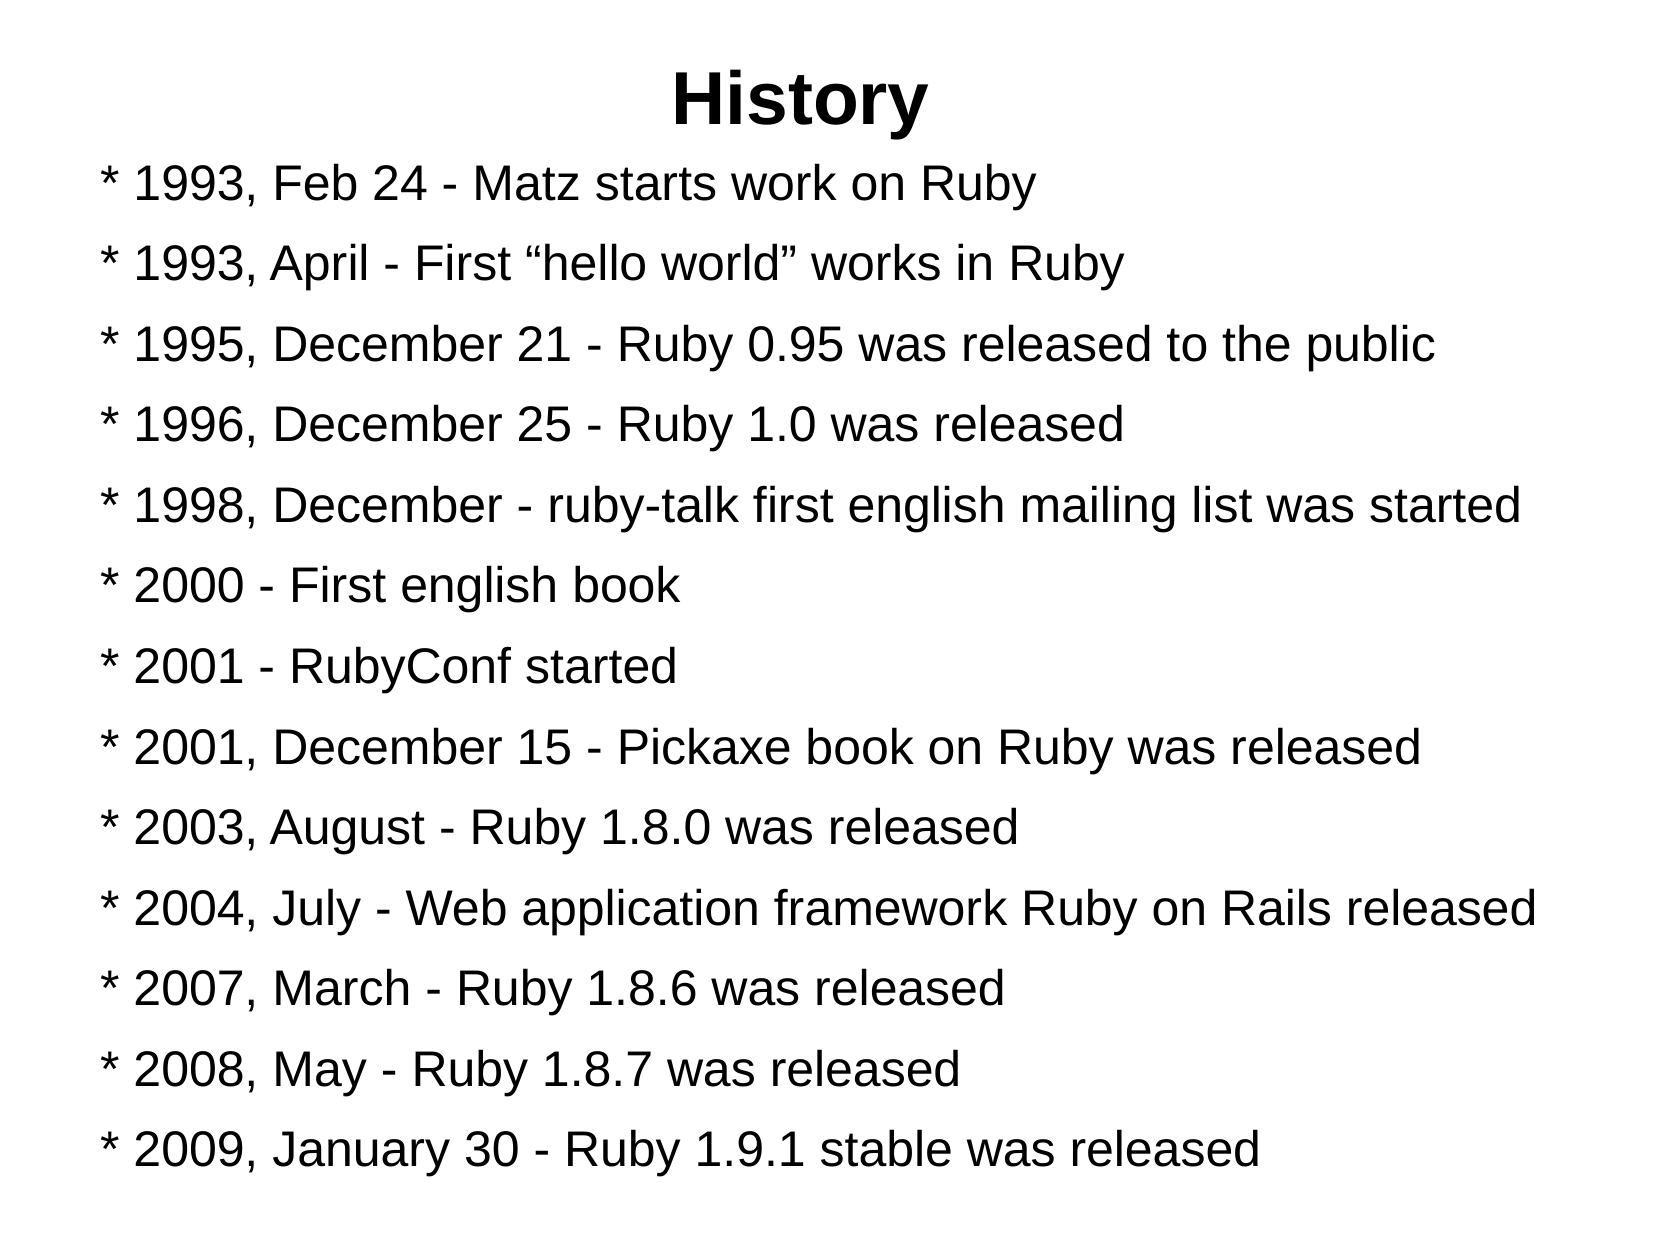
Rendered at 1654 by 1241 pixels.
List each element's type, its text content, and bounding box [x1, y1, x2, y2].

text_box * 1993, Feb 24 - Matz starts work on Ruby * 1993, April - First “hello world” works in Ruby * 1995, December 21 - Ruby 0.95 was released to the public * 1996, December 25 - Ruby 1.0 was released * 1998, December - ruby-talk first english mailing list was started * 2000 - First english book * 2001 - RubyConf started * 2001, December 15 - Pickaxe book on Ruby was released * 2003, August - Ruby 1.8.0 was released * 2004, July - Web application framework Ruby on Rails released * 2007, March - Ruby 1.8.6 was released * 2008, May - Ruby 1.8.7 was released * 2009, January 30 - Ruby 1.9.1 stable was released [29, 147, 1625, 1207]
text_box History [656, 48, 945, 148]
